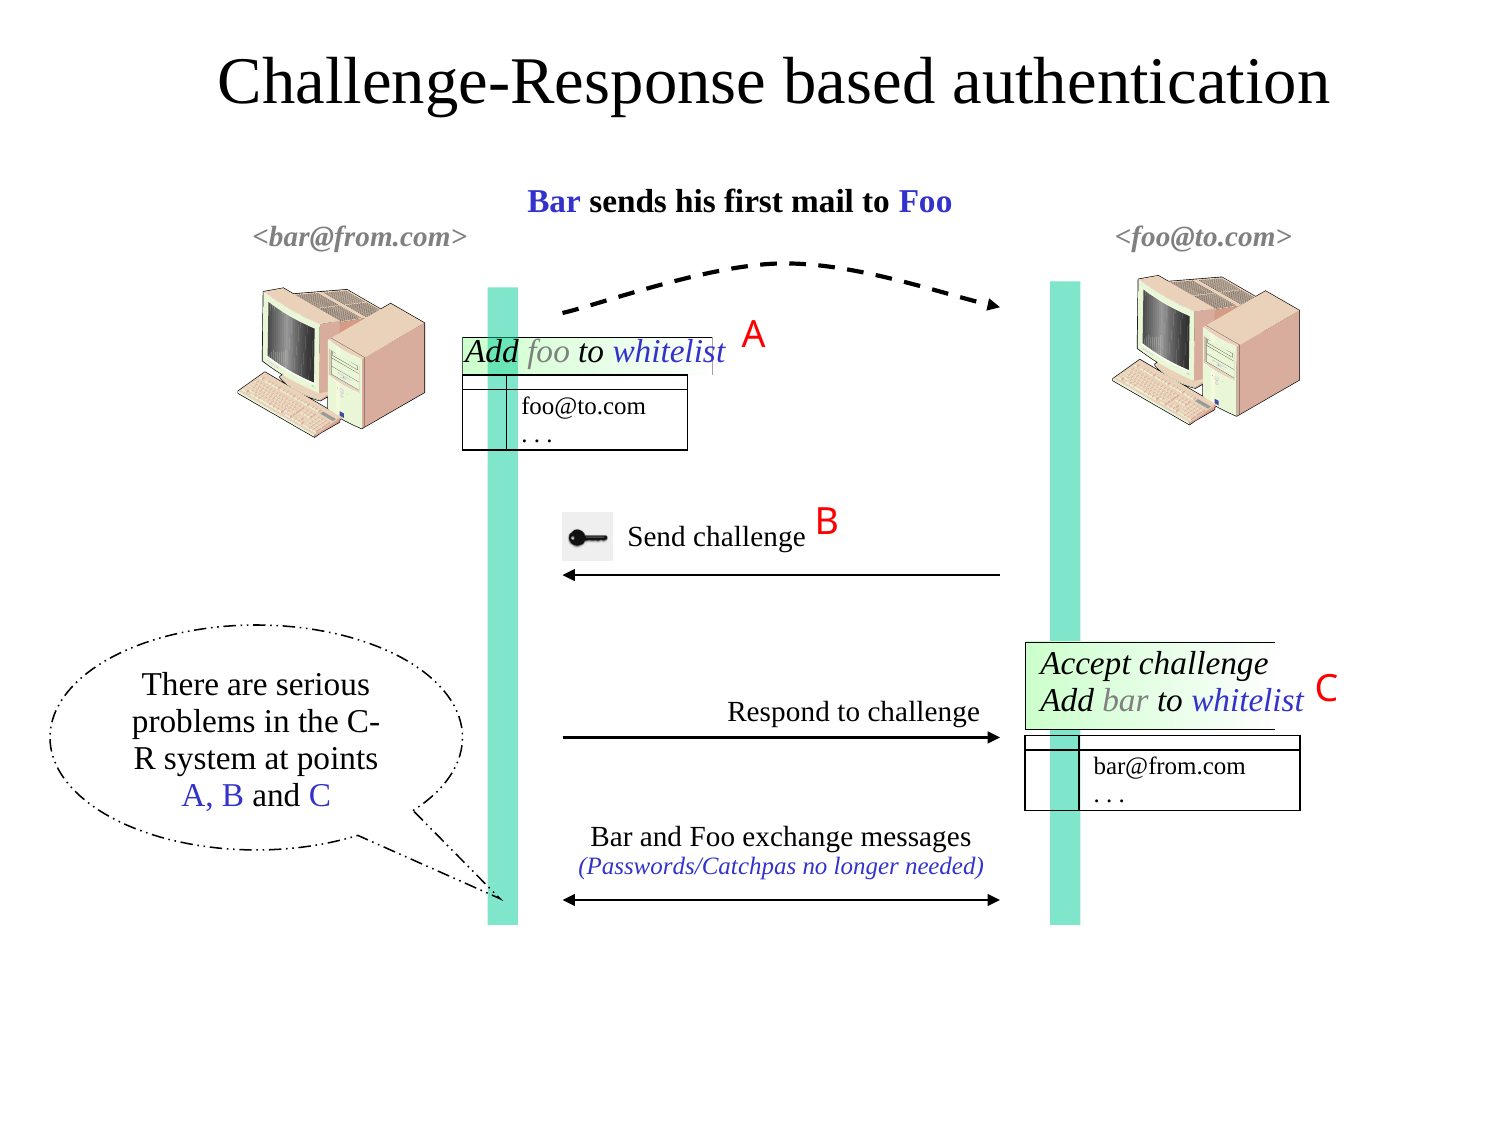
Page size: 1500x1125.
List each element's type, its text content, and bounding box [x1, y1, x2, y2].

text_box Bar sends his first mail to Foo [512, 174, 976, 228]
text_box Send challenge [612, 512, 850, 561]
text_box [487, 287, 518, 324]
text_box There are serious problems in the C-R system at points A, B and C [49, 624, 500, 899]
text_box Add foo to whitelist [450, 324, 741, 378]
text_box <foo@to.com> [1100, 212, 1313, 261]
text_box Bar and Foo exchange messages (Passwords/Catchpas no longer needed) [562, 799, 1000, 900]
text_box Accept challenge Add bar to whitelist [1025, 637, 1320, 727]
text_box foo@to.com . . . [462, 375, 688, 451]
text_box A [726, 299, 781, 367]
text_box bar@from.com . . . [1025, 735, 1301, 811]
text_box C [1299, 654, 1354, 721]
text_box <bar@from.com> [237, 212, 488, 261]
picture [1112, 275, 1300, 426]
text_box [487, 450, 518, 925]
text_box [1050, 281, 1081, 637]
text_box Respond to challenge [712, 687, 1026, 736]
text_box [1024, 641, 1275, 735]
text_box [1050, 810, 1081, 925]
text_box B [799, 487, 855, 554]
title Challenge-Response based authentication [149, 33, 1400, 129]
picture [237, 287, 426, 438]
picture [562, 512, 612, 561]
